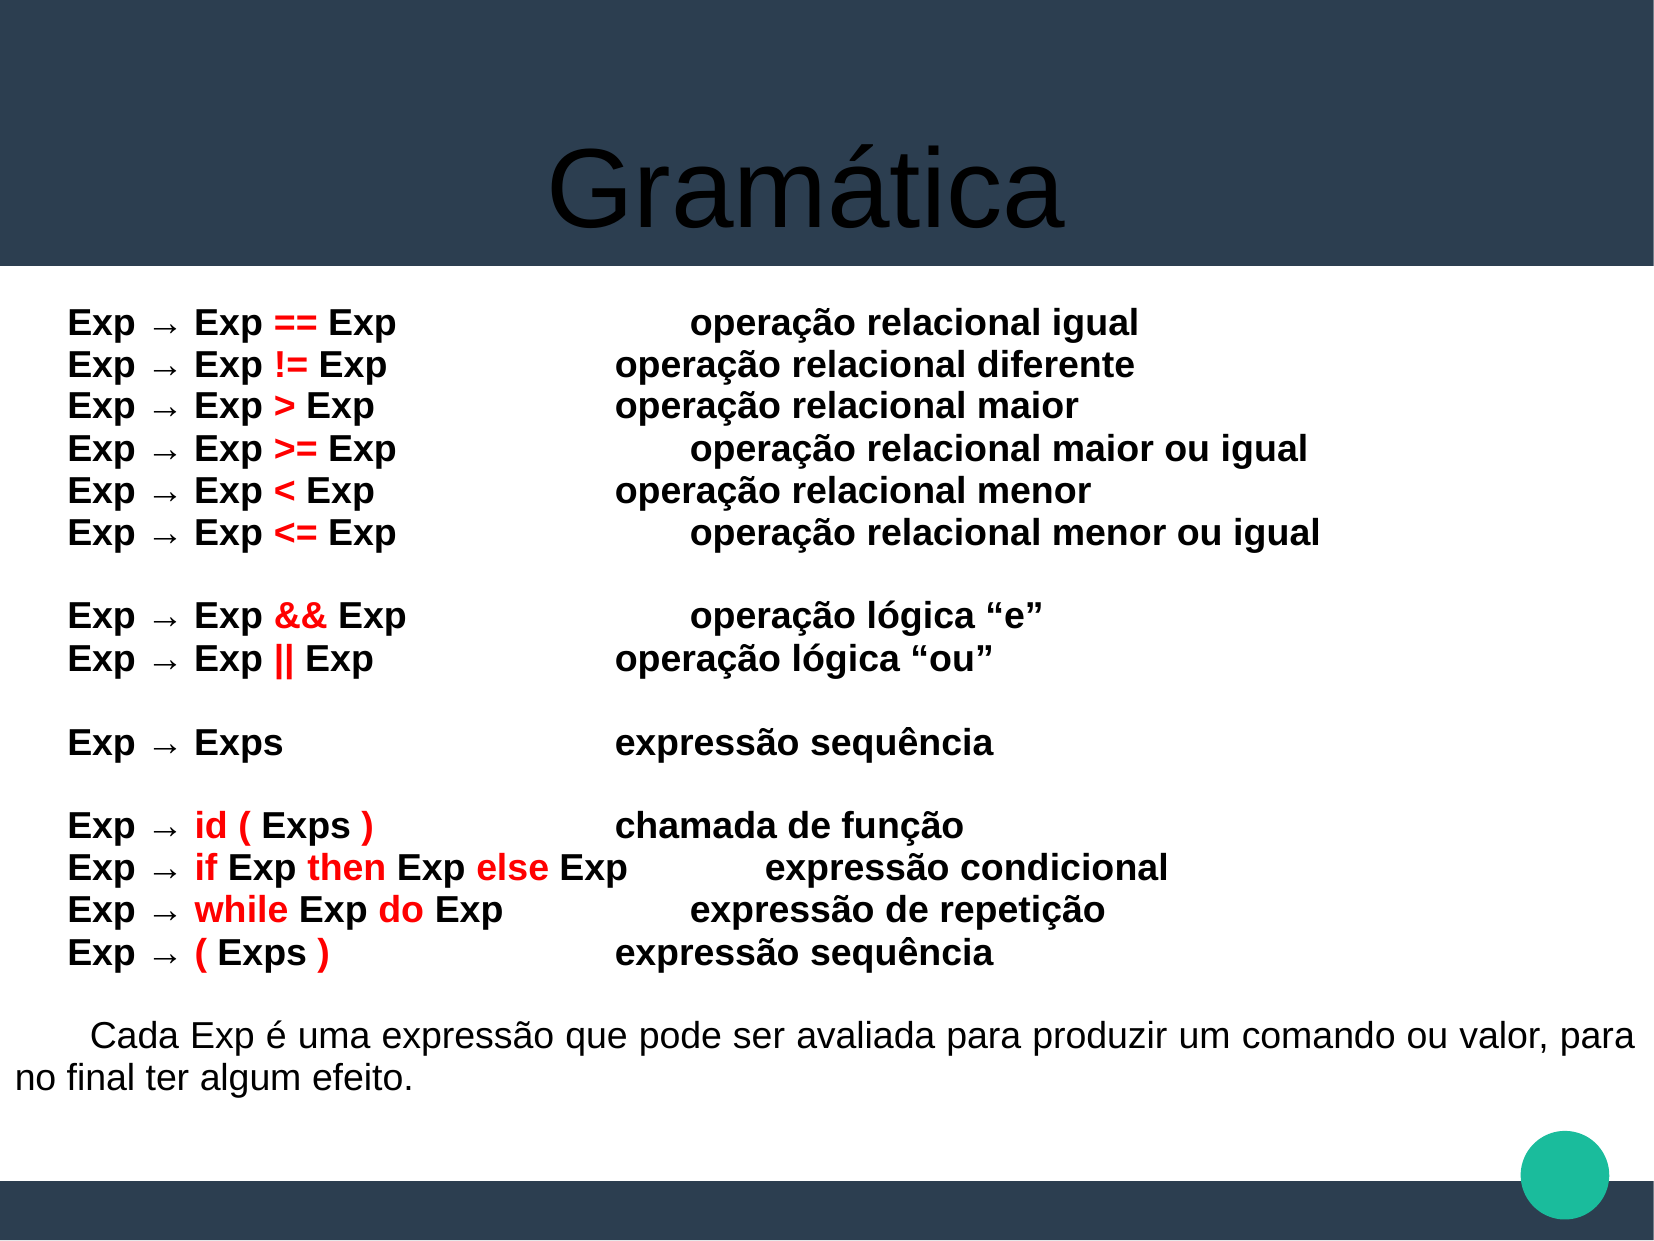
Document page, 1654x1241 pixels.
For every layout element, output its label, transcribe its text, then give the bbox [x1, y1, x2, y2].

text_box Gramática [531, 118, 1654, 251]
text_box Exp → Exp == Exp operação relacional igual Exp → Exp != Exp operação relacional diferente Exp → Exp > Exp operação relacional maior Exp → Exp >= Exp operação relacional maior ou igual Exp → Exp < Exp operação relacional menor Exp → Exp <= Exp operação relacional menor ou igual Exp → Exp && Exp operação lógica “e” Exp → Exp || Exp operação lógica “ou” Exp → Exps expressão sequência Exp → id ( Exps ) chamada de função Exp → if Exp then Exp else Exp expressão condicional Exp → while Exp do Exp expressão de repetição Exp → ( Exps ) expressão sequência Cada Exp é uma expressão que pode ser avaliada para produzir um comando ou valor, para no final ter algum efeito. [0, 251, 1654, 1182]
text_box Gramática [531, 1182, 1654, 1241]
